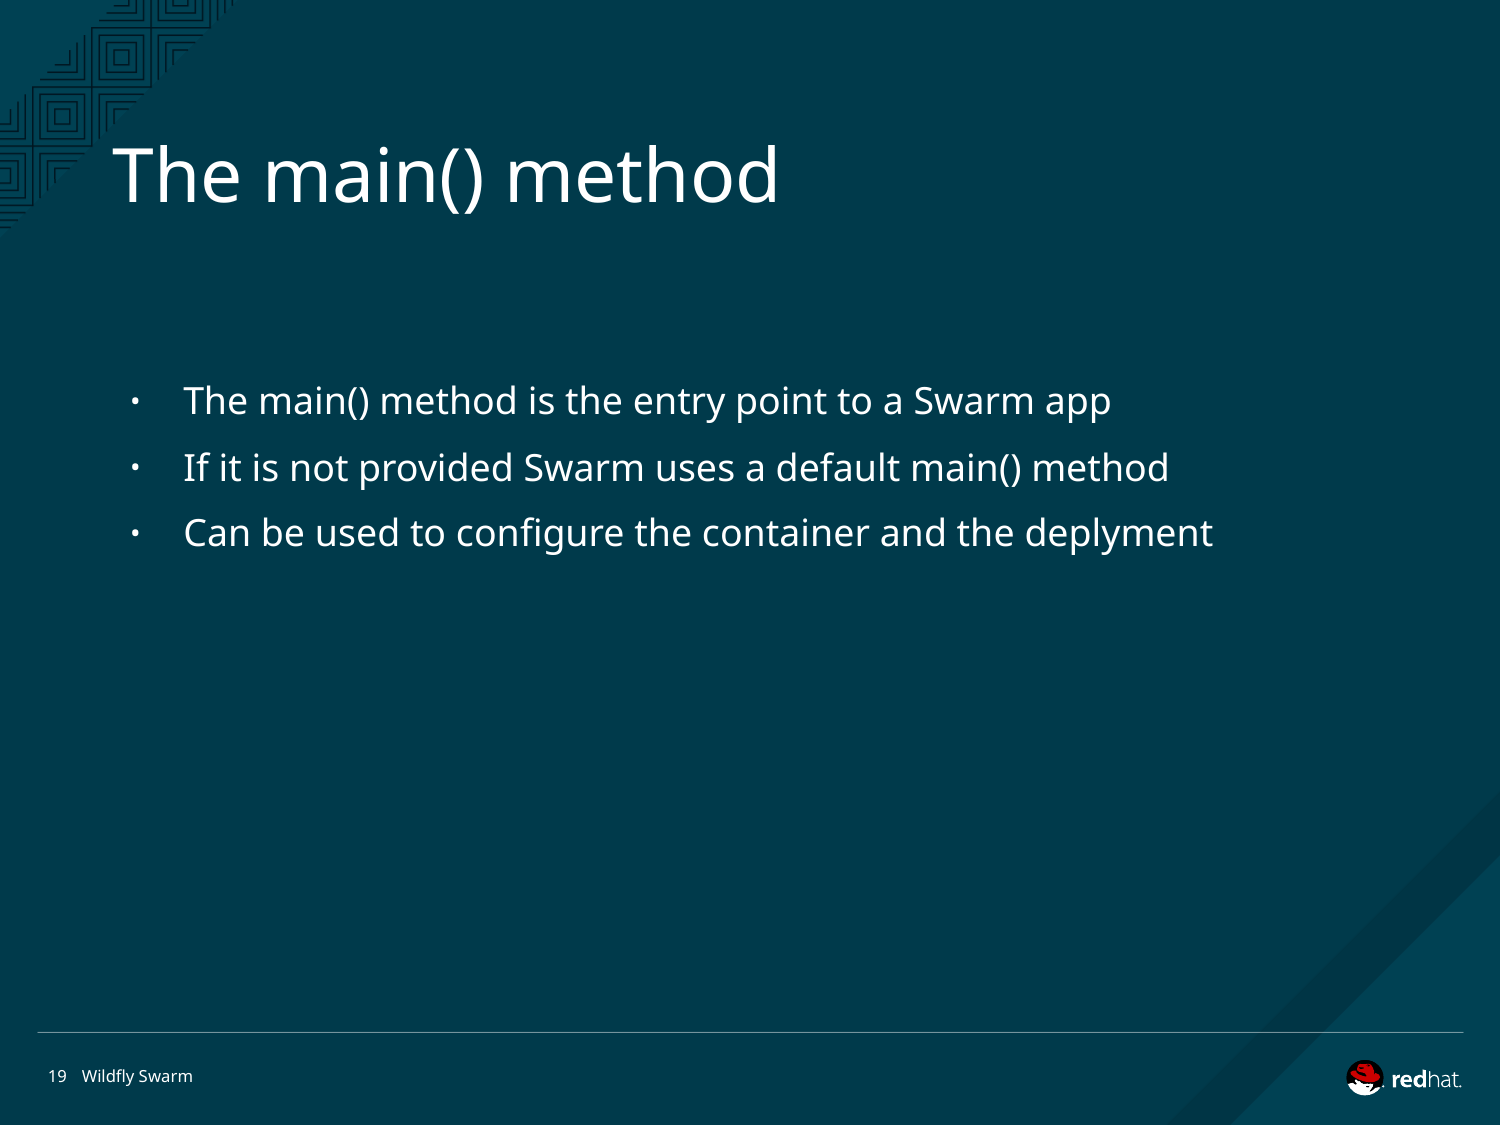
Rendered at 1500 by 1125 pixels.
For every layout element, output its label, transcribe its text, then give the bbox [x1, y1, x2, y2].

list The main() method is the entry point to a Swarm app If it is not provided Swarm uses a default main() method Can be used to configure the container and the deplyment [112, 375, 1388, 1028]
title The main() method [112, 0, 1388, 225]
